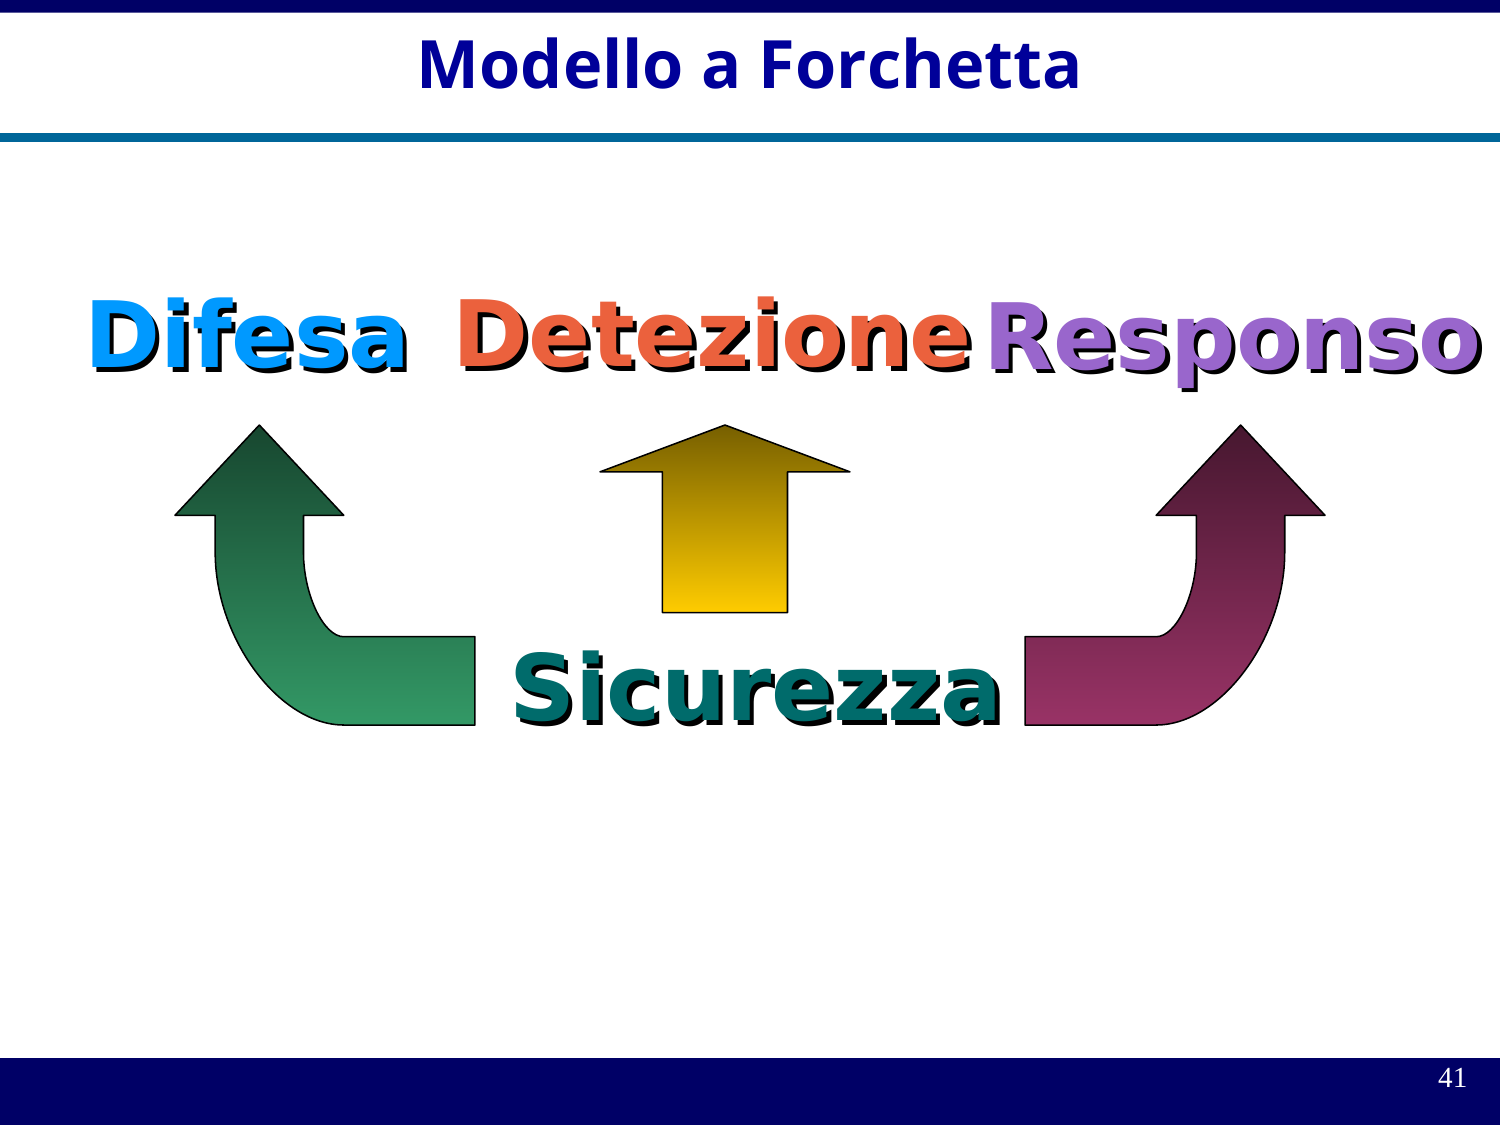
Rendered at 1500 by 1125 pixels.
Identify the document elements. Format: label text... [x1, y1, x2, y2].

text_box Sicurezza [494, 600, 1005, 777]
text_box Difesa [69, 247, 437, 425]
text_box [1025, 467, 1326, 726]
text_box [174, 425, 475, 726]
text_box Detezione [437, 246, 990, 467]
text_box Responso [968, 248, 1493, 467]
text_box [600, 467, 850, 600]
text_box Detezione [934, 350, 968, 358]
title Modello a Forchetta [62, 0, 1438, 126]
